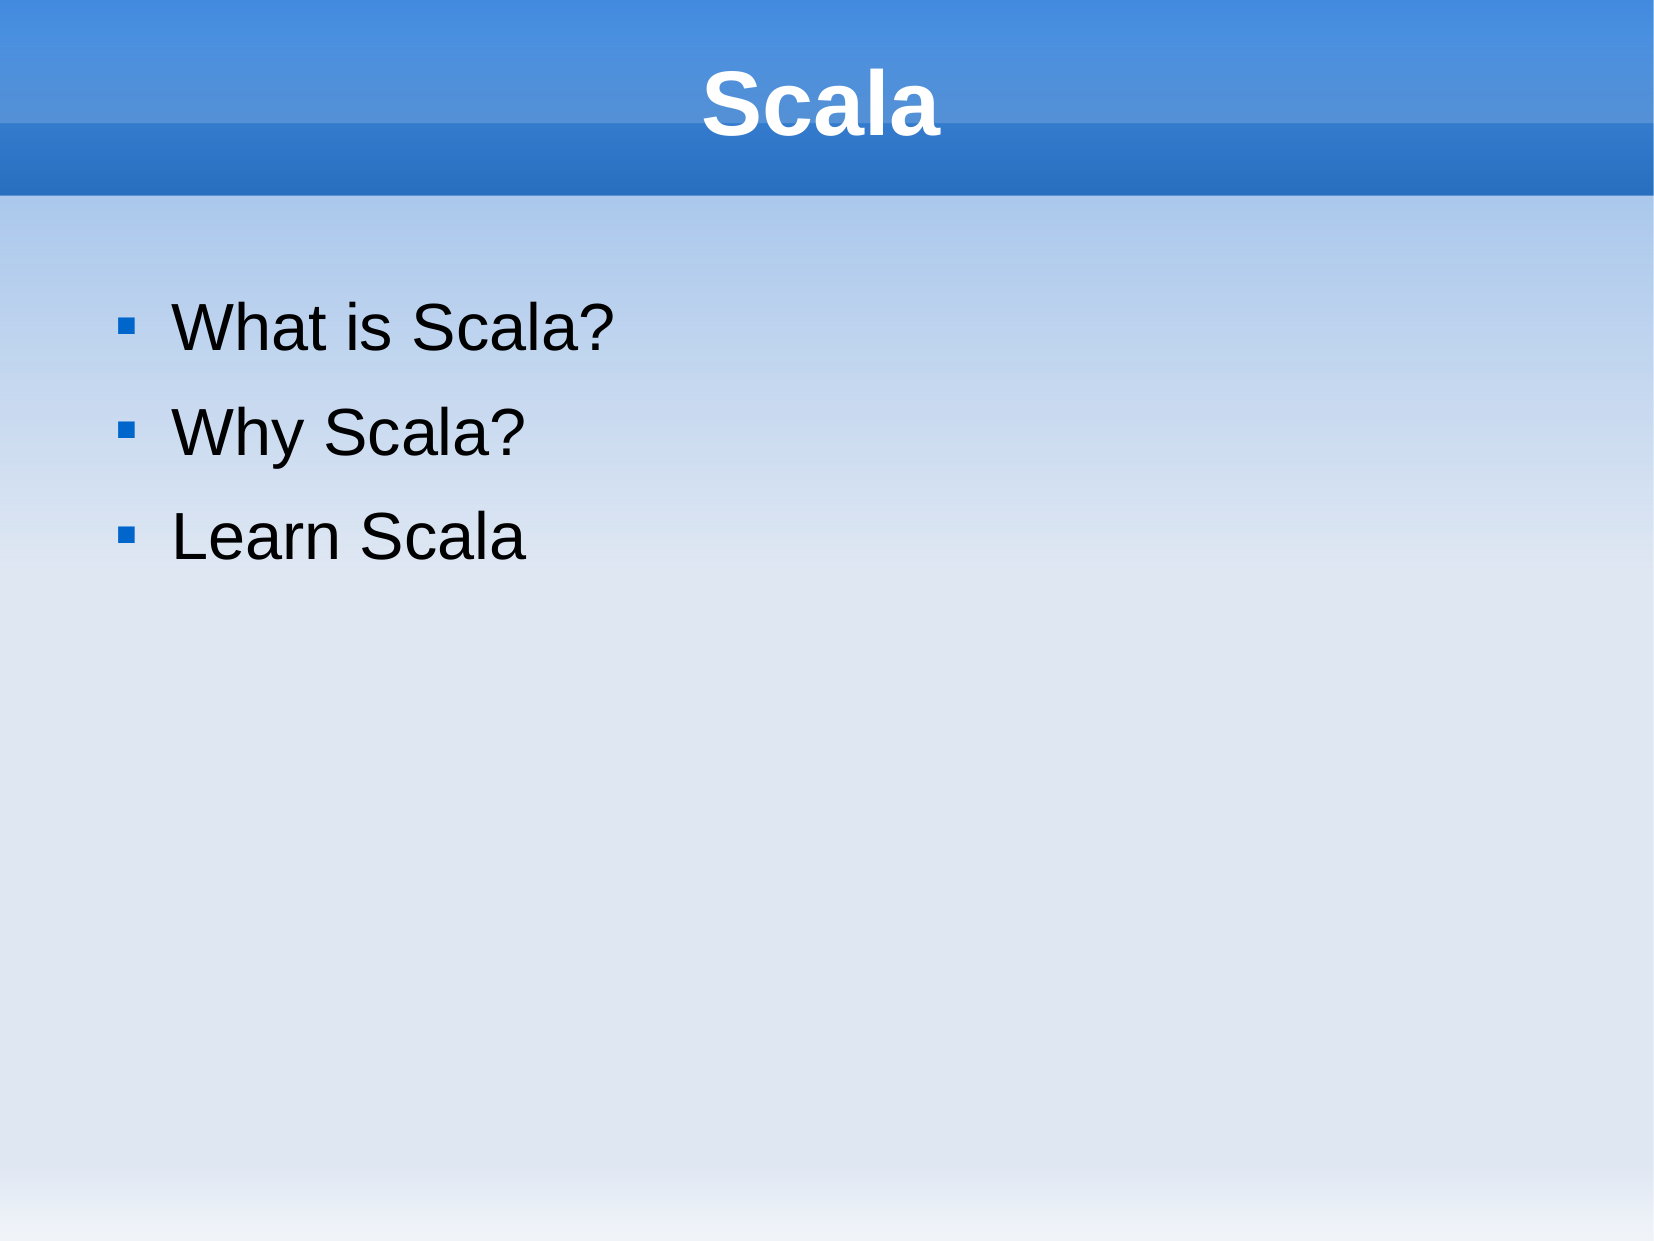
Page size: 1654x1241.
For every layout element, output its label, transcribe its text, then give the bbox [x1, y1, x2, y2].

title Scala [76, 0, 1565, 208]
list What is Scala? Why Scala? Learn Scala [82, 290, 1571, 1109]
picture [0, 0, 1654, 1241]
